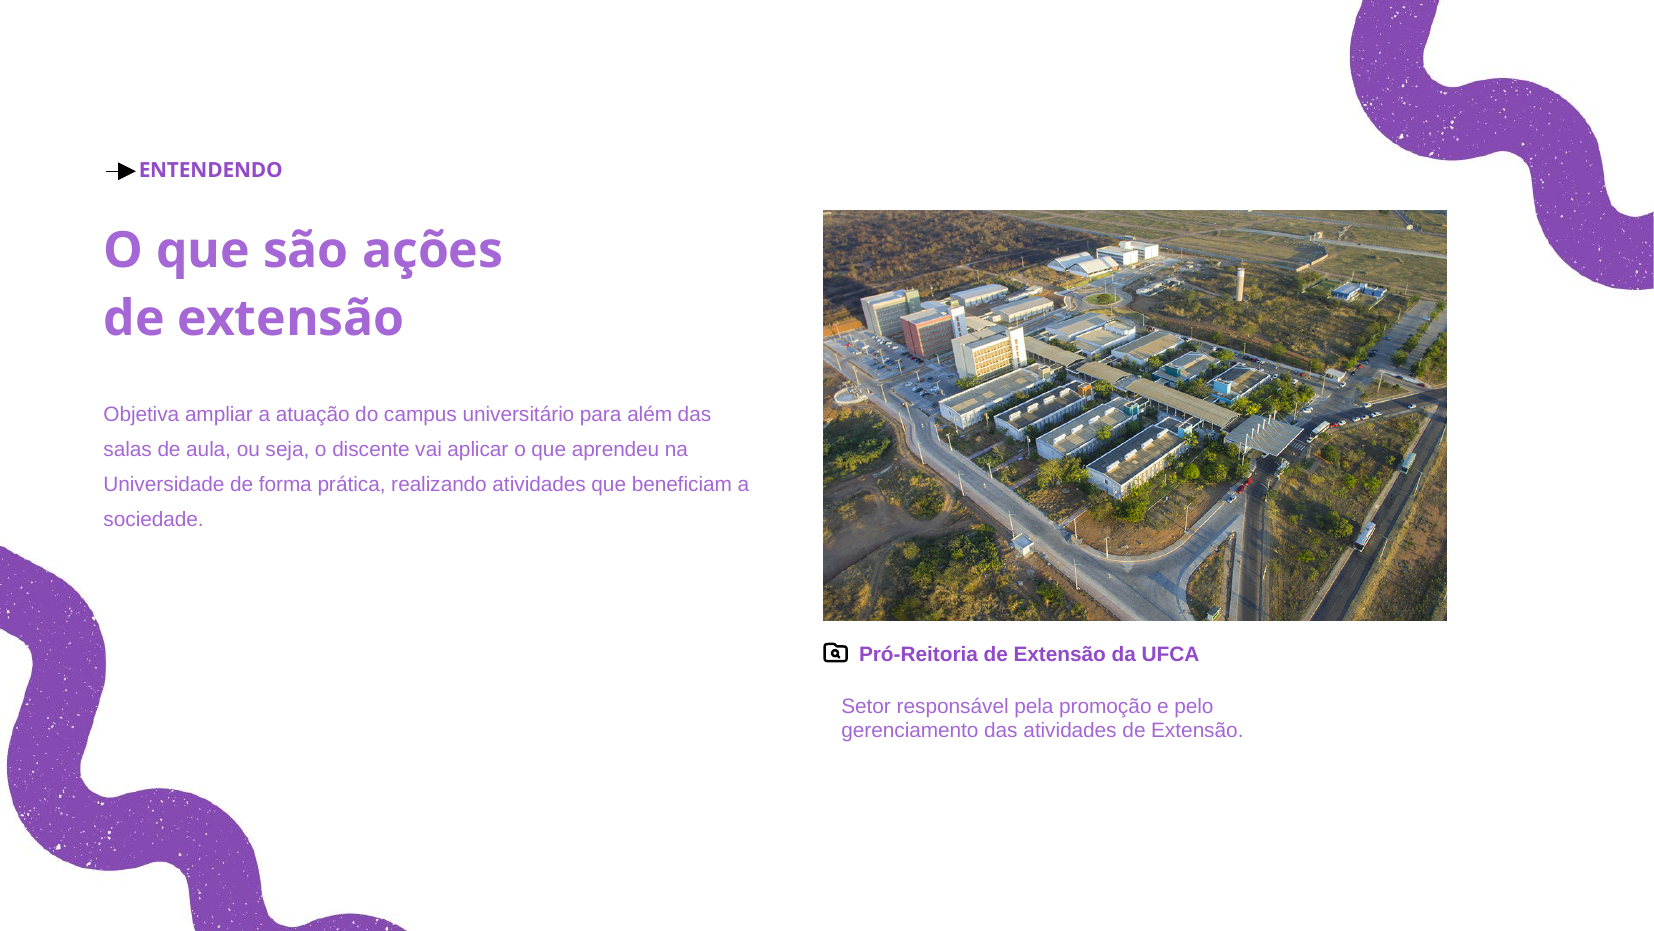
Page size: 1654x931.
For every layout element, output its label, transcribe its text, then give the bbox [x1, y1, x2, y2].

text_box ENTENDENDO [124, 147, 343, 207]
text_box Setor responsável pela promoção e pelo gerenciamento das atividades de Extensão. [826, 687, 1348, 750]
text_box Pró-Reitoria de Extensão da UFCA [844, 635, 1229, 674]
text_box O que são ações de extensão [88, 206, 572, 383]
picture [0, 0, 1654, 931]
text_box Objetiva ampliar a atuação do campus universitário para além das salas de aula, ou seja, o discente vai aplicar o que aprendeu na Universidade de forma prática, realizando atividades que beneficiam a sociedade. [88, 383, 768, 539]
